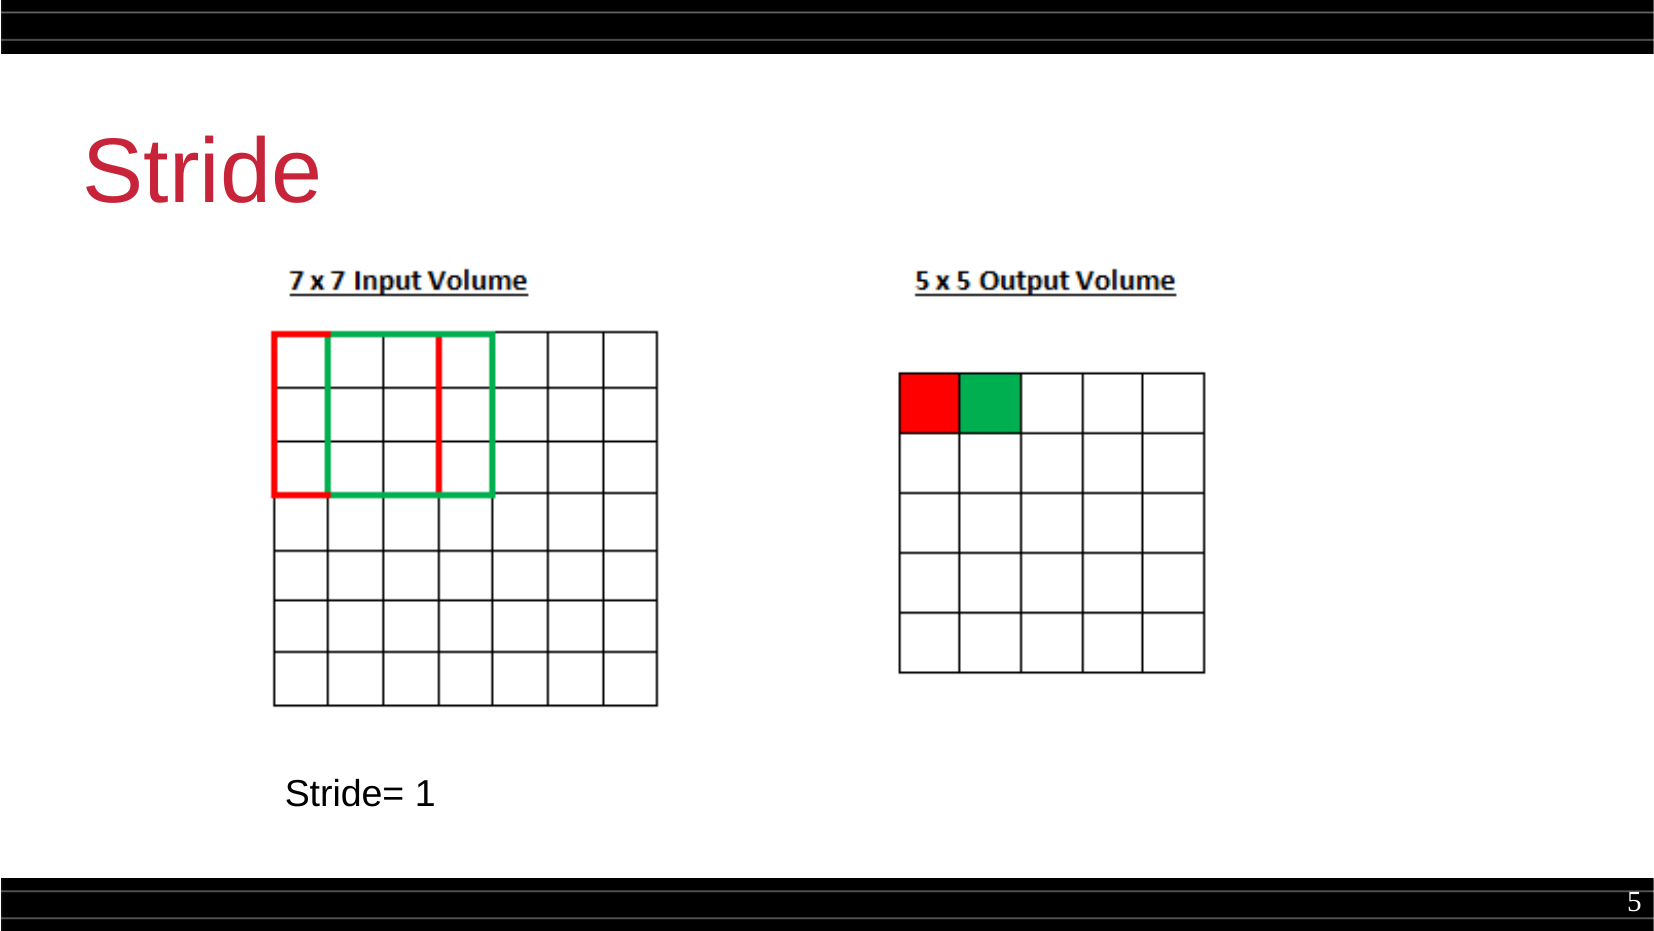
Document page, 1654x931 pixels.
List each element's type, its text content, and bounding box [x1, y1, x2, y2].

picture [210, 247, 1432, 734]
picture [1, 0, 1654, 54]
title Stride [82, 92, 1571, 249]
text_box Stride= 1 [270, 765, 796, 816]
picture [1, 878, 1654, 931]
